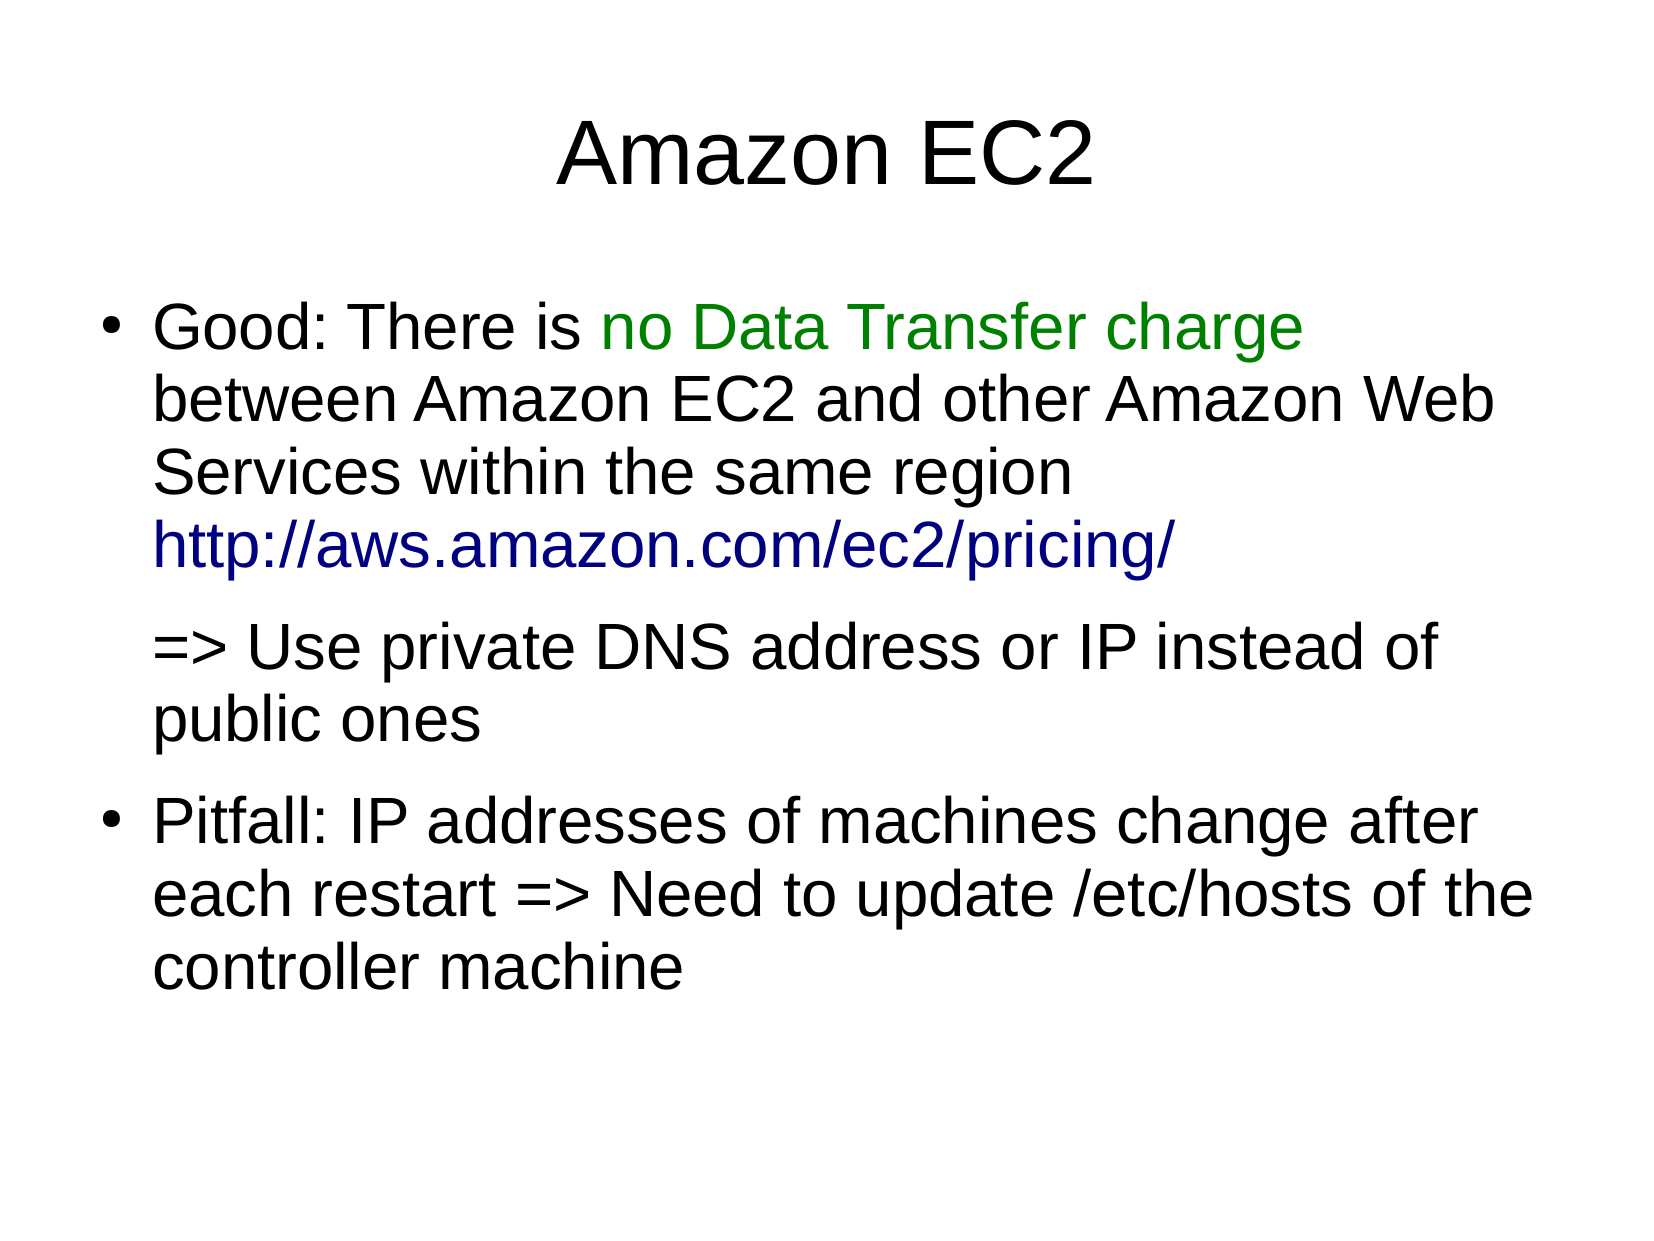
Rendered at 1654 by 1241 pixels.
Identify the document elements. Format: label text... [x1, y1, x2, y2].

list Good: There is no Data Transfer charge between Amazon EC2 and other Amazon Web Services within the same region http://aws.amazon.com/ec2/pricing/ => Use private DNS address or IP instead of public ones Pitfall: IP addresses of machines change after each restart => Need to update /etc/hosts of the controller machine [82, 290, 1538, 1010]
title Amazon EC2 [82, 49, 1571, 257]
